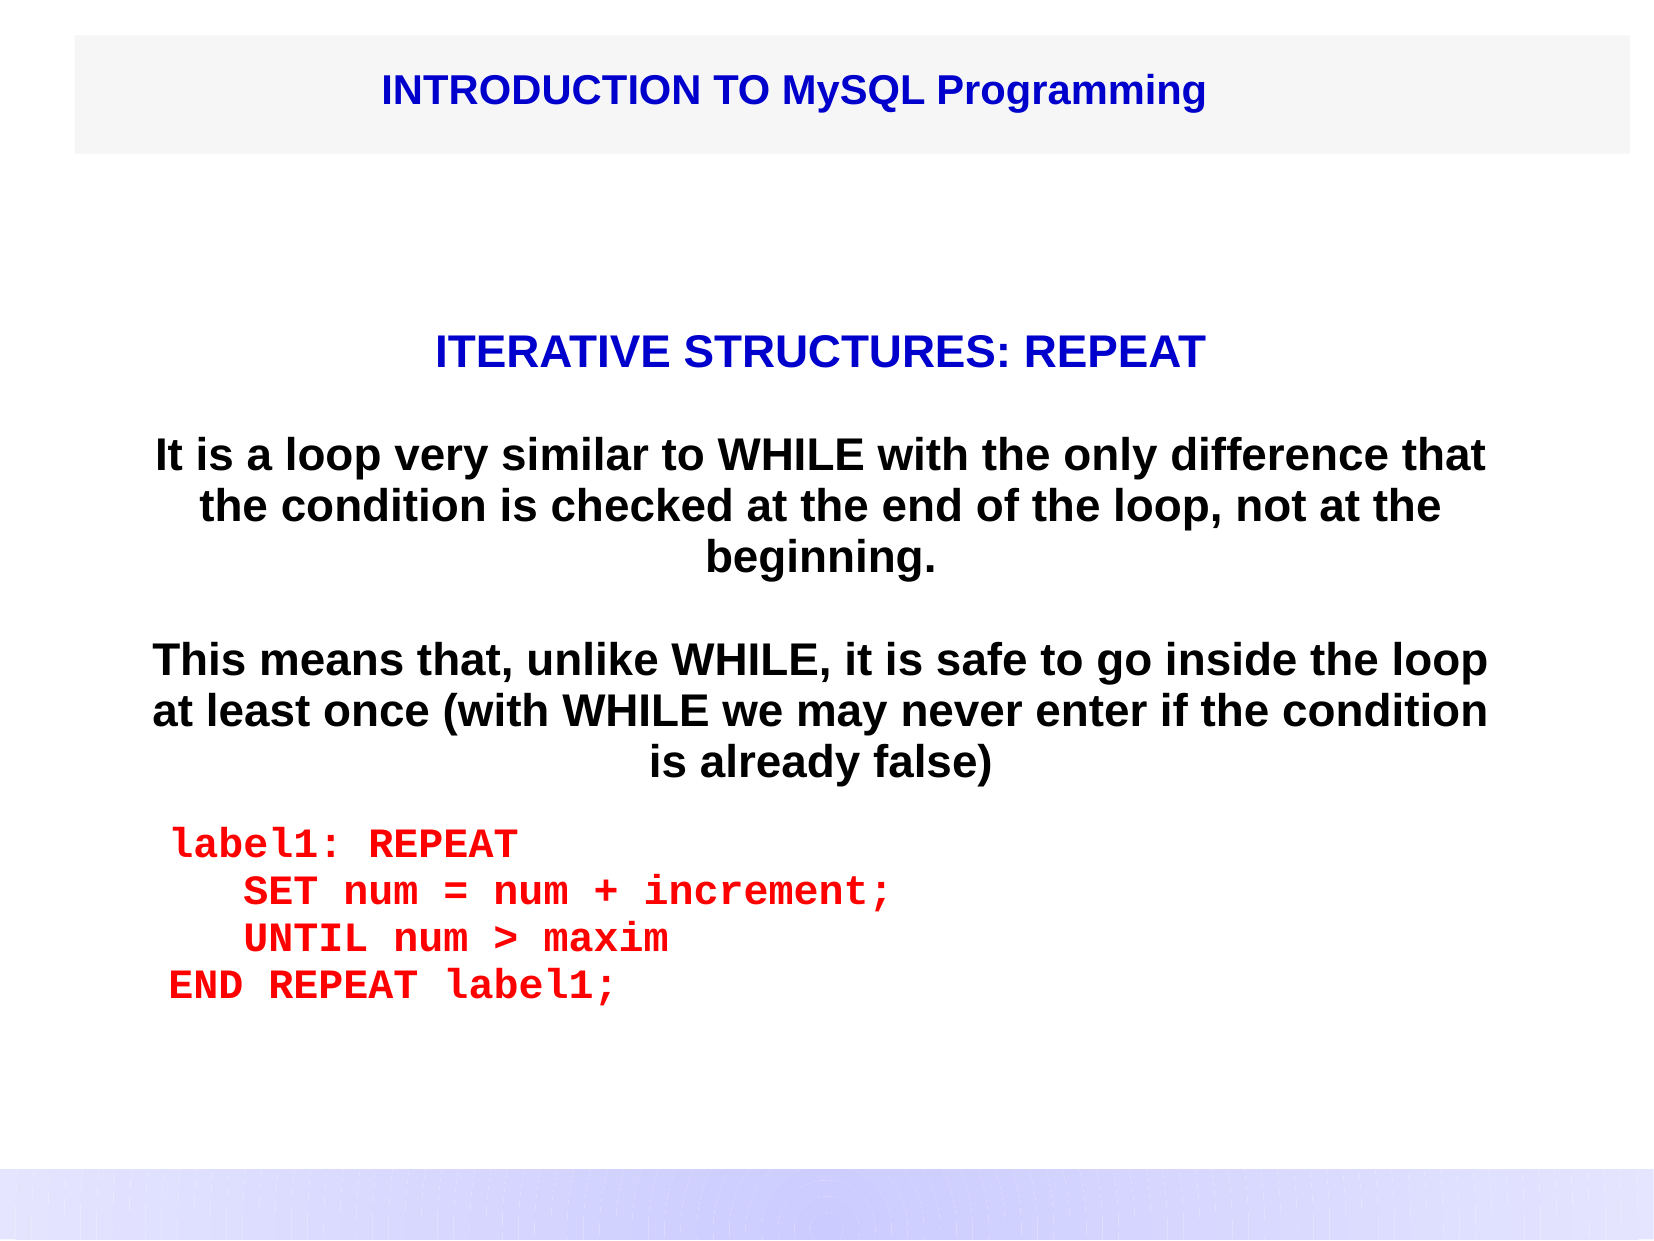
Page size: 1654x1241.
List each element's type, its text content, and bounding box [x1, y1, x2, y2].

text_box [74, 35, 1630, 154]
text_box [0, 304, 1654, 1221]
text_box ITERATIVE STRUCTURES: REPEAT It is a loop very similar to WHILE with the only difference that the condition is checked at the end of the loop, not at the beginning. This means that, unlike WHILE, it is safe to go inside the loop at least once (with WHILE we may never enter if the condition is already false) [129, 318, 1512, 796]
text_box INTRODUCTION TO MySQL Programming [366, 59, 1223, 121]
text_box label1: REPEAT SET num = num + increment; UNTIL num > maxim END REPEAT label1; [153, 814, 1630, 1021]
